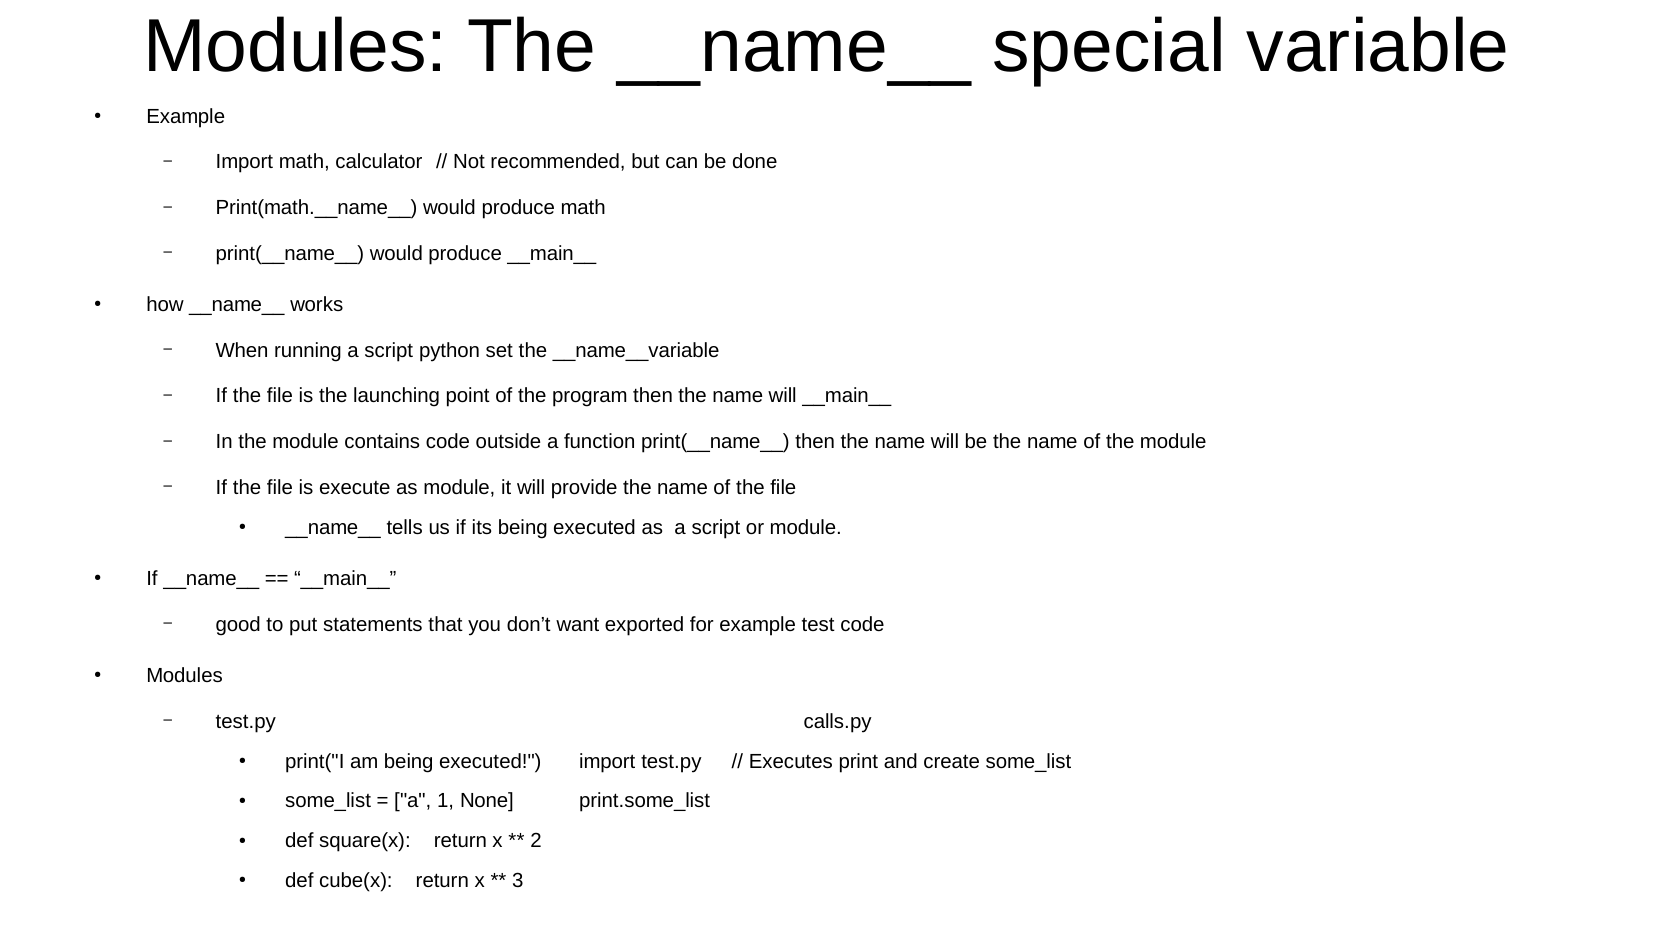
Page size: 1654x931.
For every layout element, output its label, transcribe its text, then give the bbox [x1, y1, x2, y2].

title Modules: The __name__ special variable [82, 0, 1571, 121]
list Example Import math, calculator // Not recommended, but can be done Print(math.__name__) would produce math print(__name__) would produce __main__ how __name__ works When running a script python set the __name__variable If the file is the launching point of the program then the name will __main__ In the module contains code outside a function print(__name__) then the name will be the name of the module If the file is execute as module, it will provide the name of the file __name__ tells us if its being executed as a script or module. If __name__ == “__main__” good to put statements that you don’t want exported for example test code Modules test.py calls.py print("I am being executed!") import test.py // Executes print and create some_list some_list = ["a", 1, None] print.some_list def square(x): return x ** 2 def cube(x): return x ** 3 [76, 105, 1570, 901]
